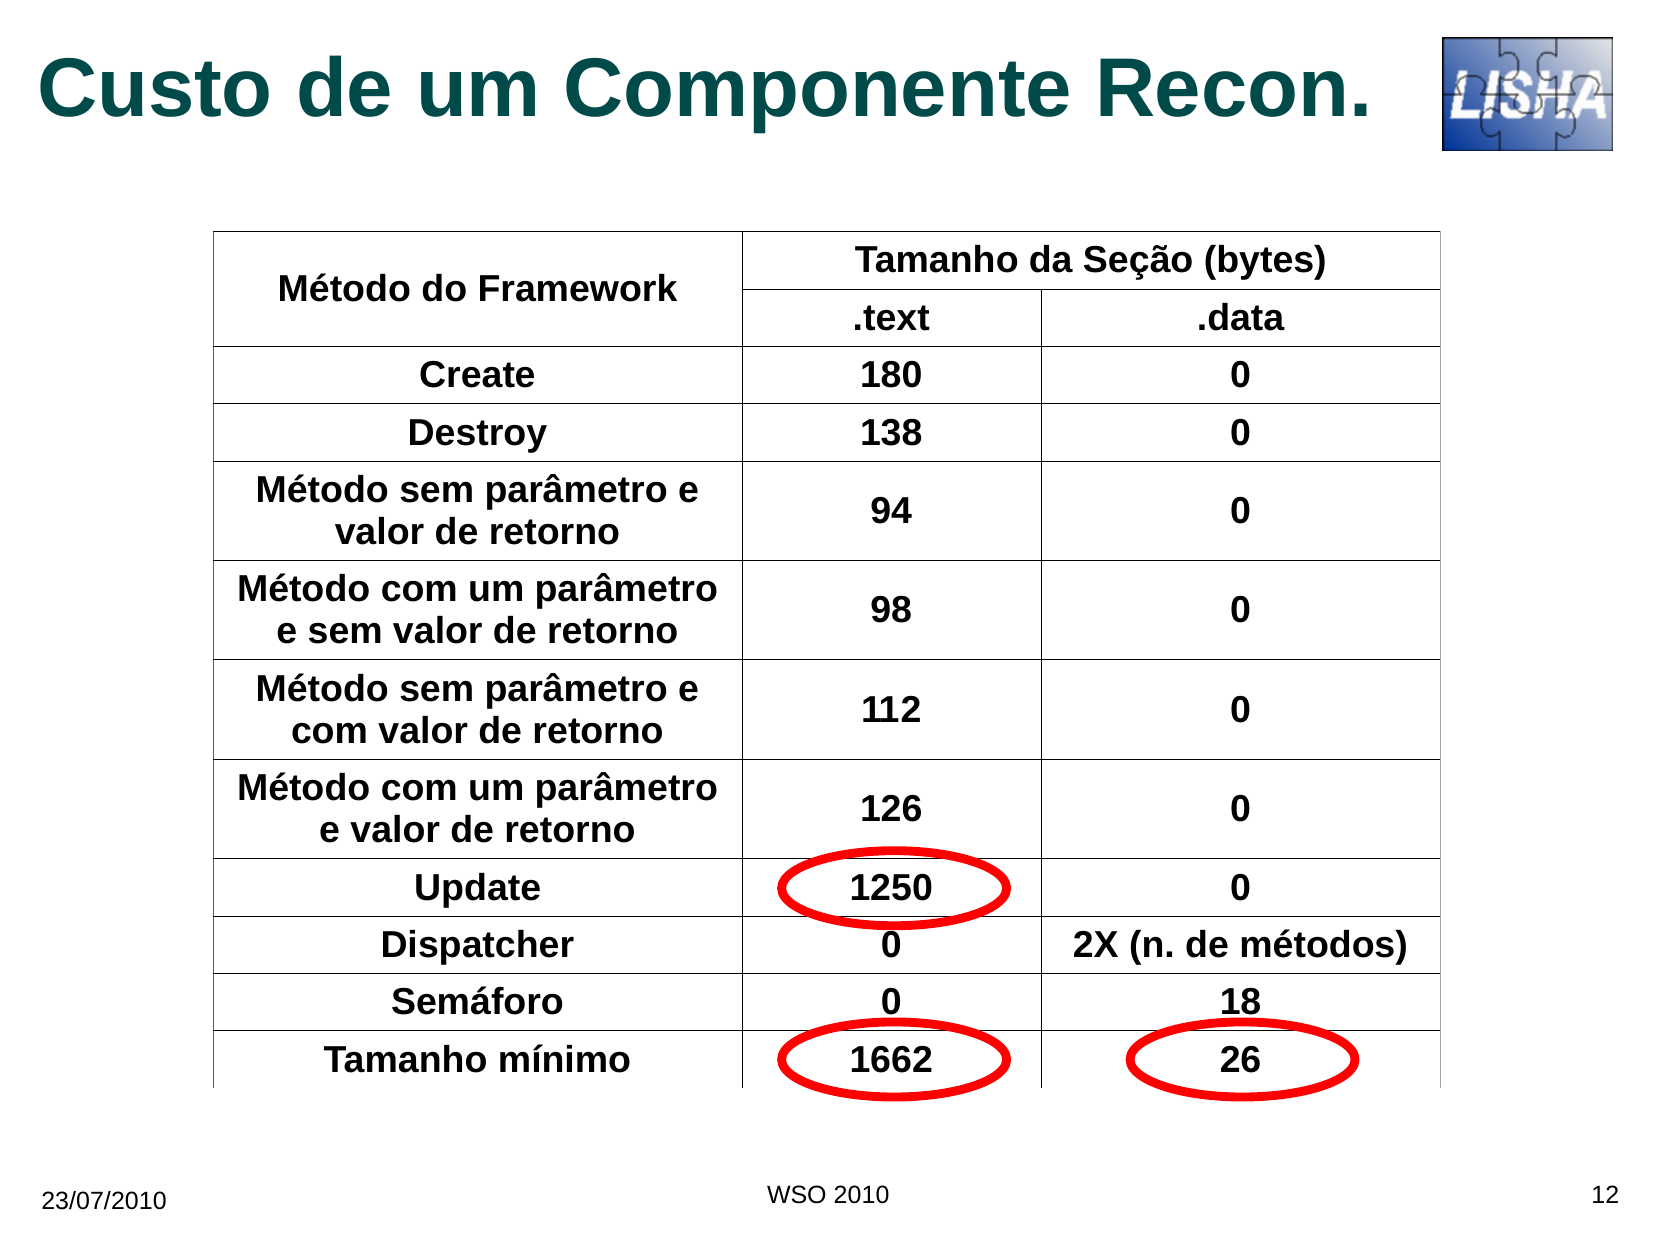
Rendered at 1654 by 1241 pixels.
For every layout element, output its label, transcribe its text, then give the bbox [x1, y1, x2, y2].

picture [1442, 37, 1613, 151]
text_box [1130, 1021, 1356, 1098]
text_box [781, 850, 1007, 926]
text_box [781, 1021, 1007, 1098]
title Custo de um Componente Recon. [37, 37, 1426, 151]
picture [213, 231, 1441, 1088]
